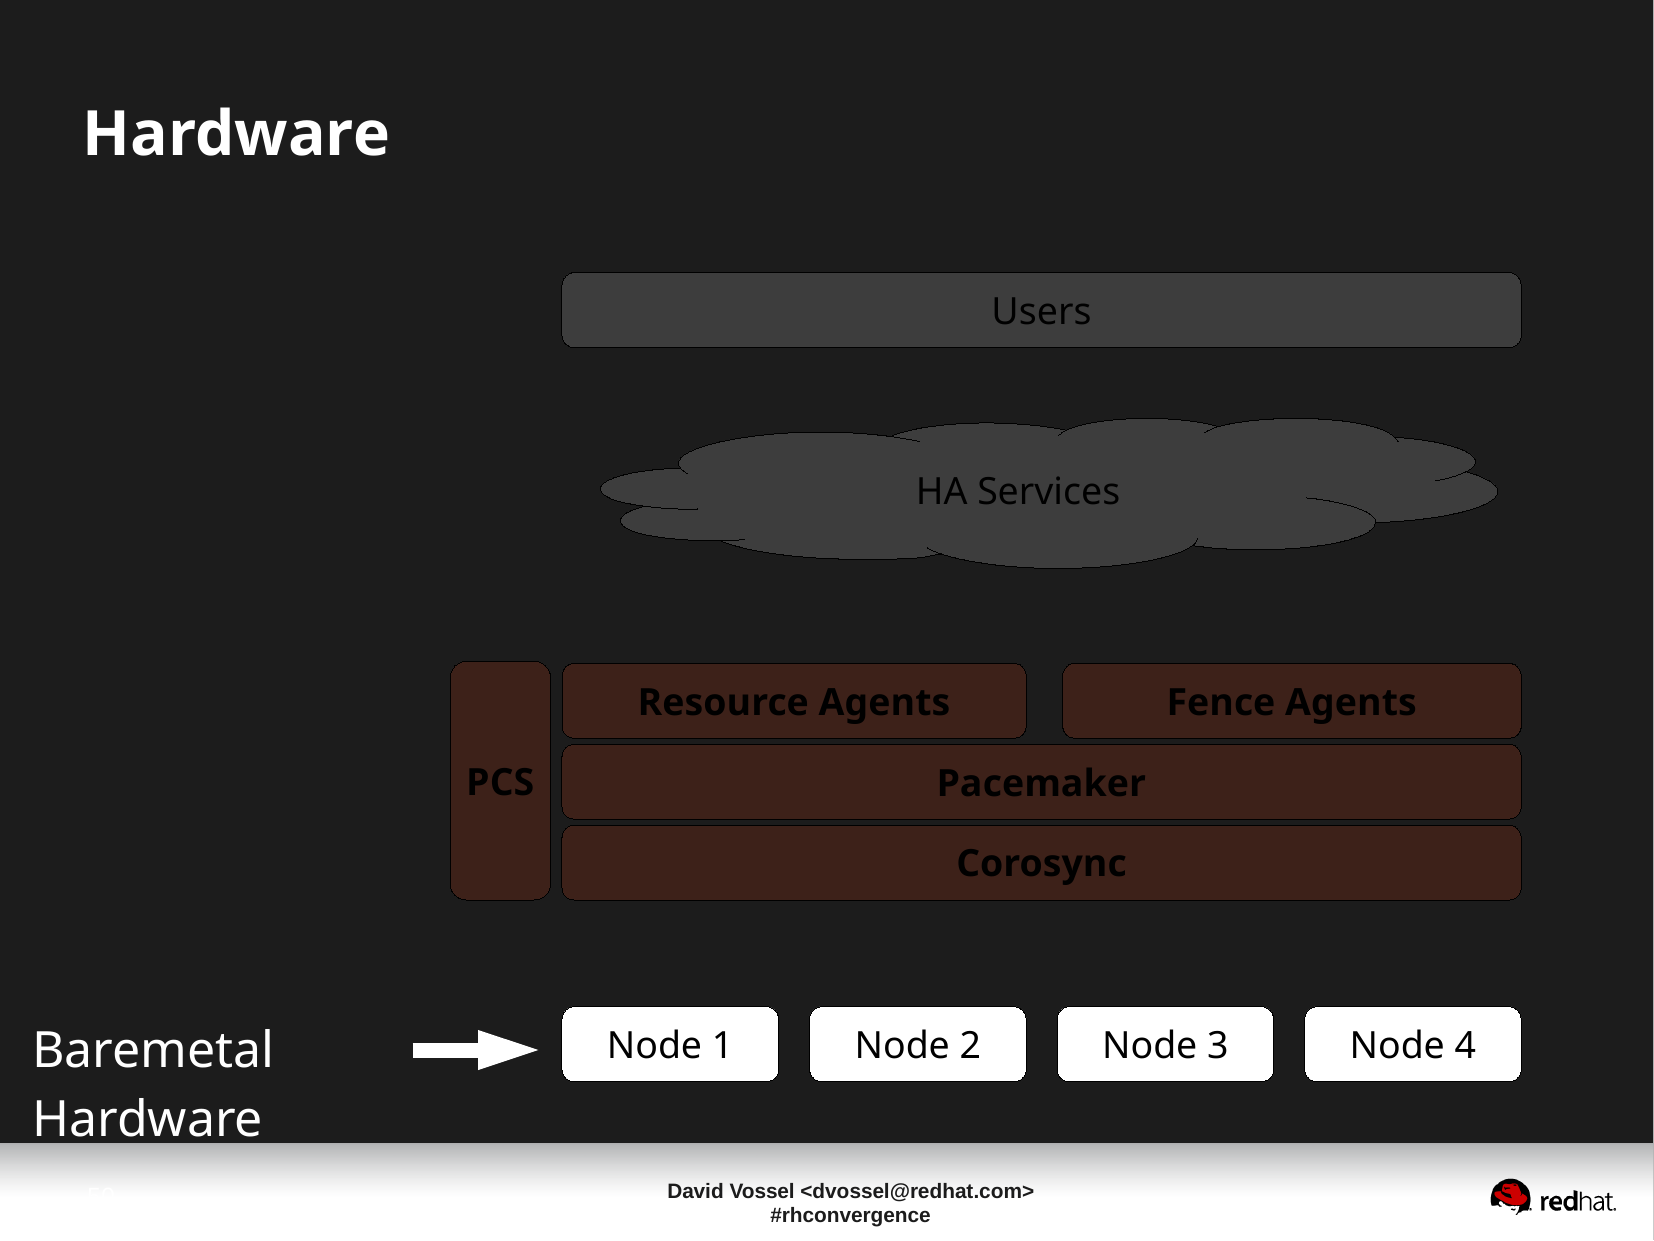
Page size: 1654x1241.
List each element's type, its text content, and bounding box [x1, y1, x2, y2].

text_box Baremetal Hardware [17, 1006, 413, 1087]
text_box Users [561, 272, 1522, 348]
text_box Node 3 [1057, 1006, 1274, 1082]
text_box Node 1 [561, 1006, 779, 1082]
text_box Pacemaker [561, 744, 1522, 820]
text_box HA Services [600, 418, 1498, 569]
text_box Node 4 [1304, 1006, 1522, 1082]
title Hardware [82, 37, 1571, 226]
text_box Node 2 [809, 1006, 1027, 1082]
text_box Corosync [561, 825, 1522, 901]
picture [0, 1143, 1654, 1241]
text_box Fence Agents [1062, 663, 1522, 739]
text_box Resource Agents [562, 663, 1027, 739]
text_box PCS [450, 661, 551, 901]
